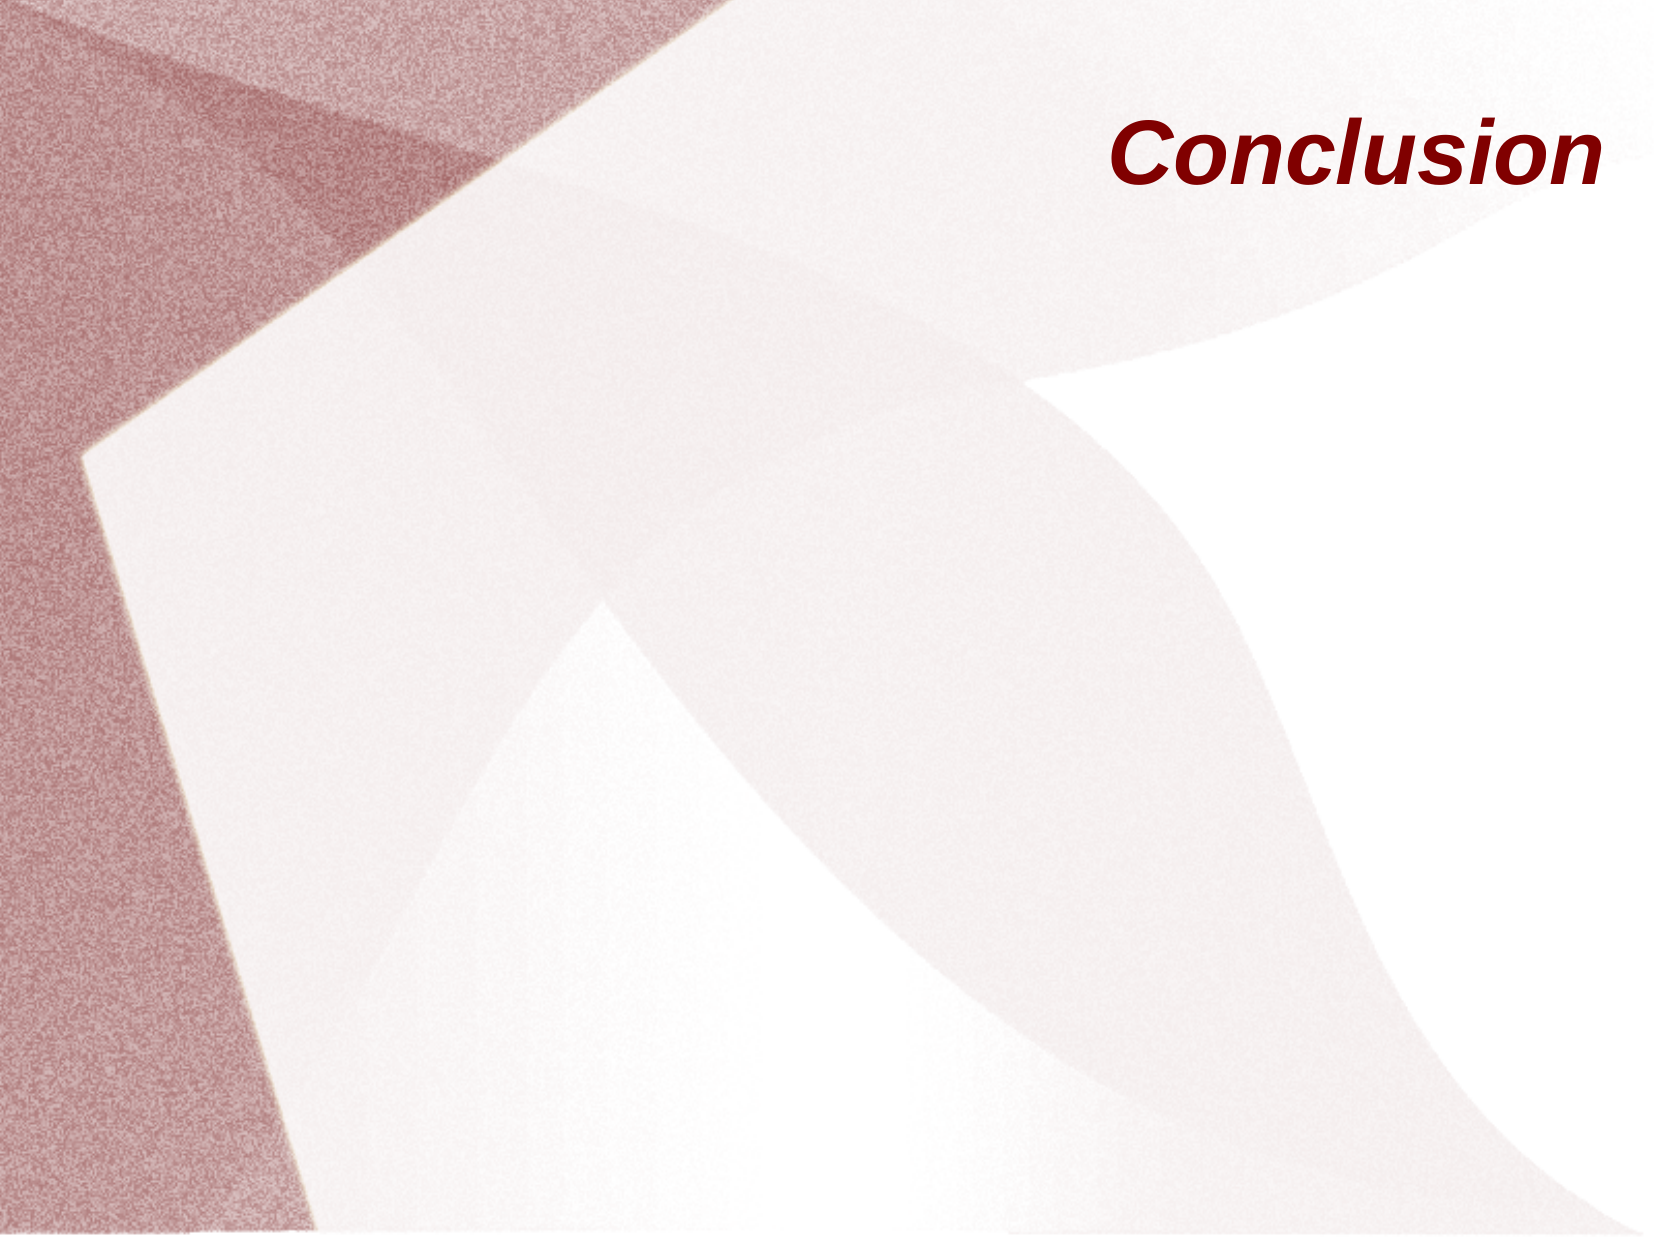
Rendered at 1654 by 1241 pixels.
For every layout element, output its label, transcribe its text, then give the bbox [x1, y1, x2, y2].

picture [0, 0, 1654, 1241]
title Conclusion [596, 49, 1607, 257]
